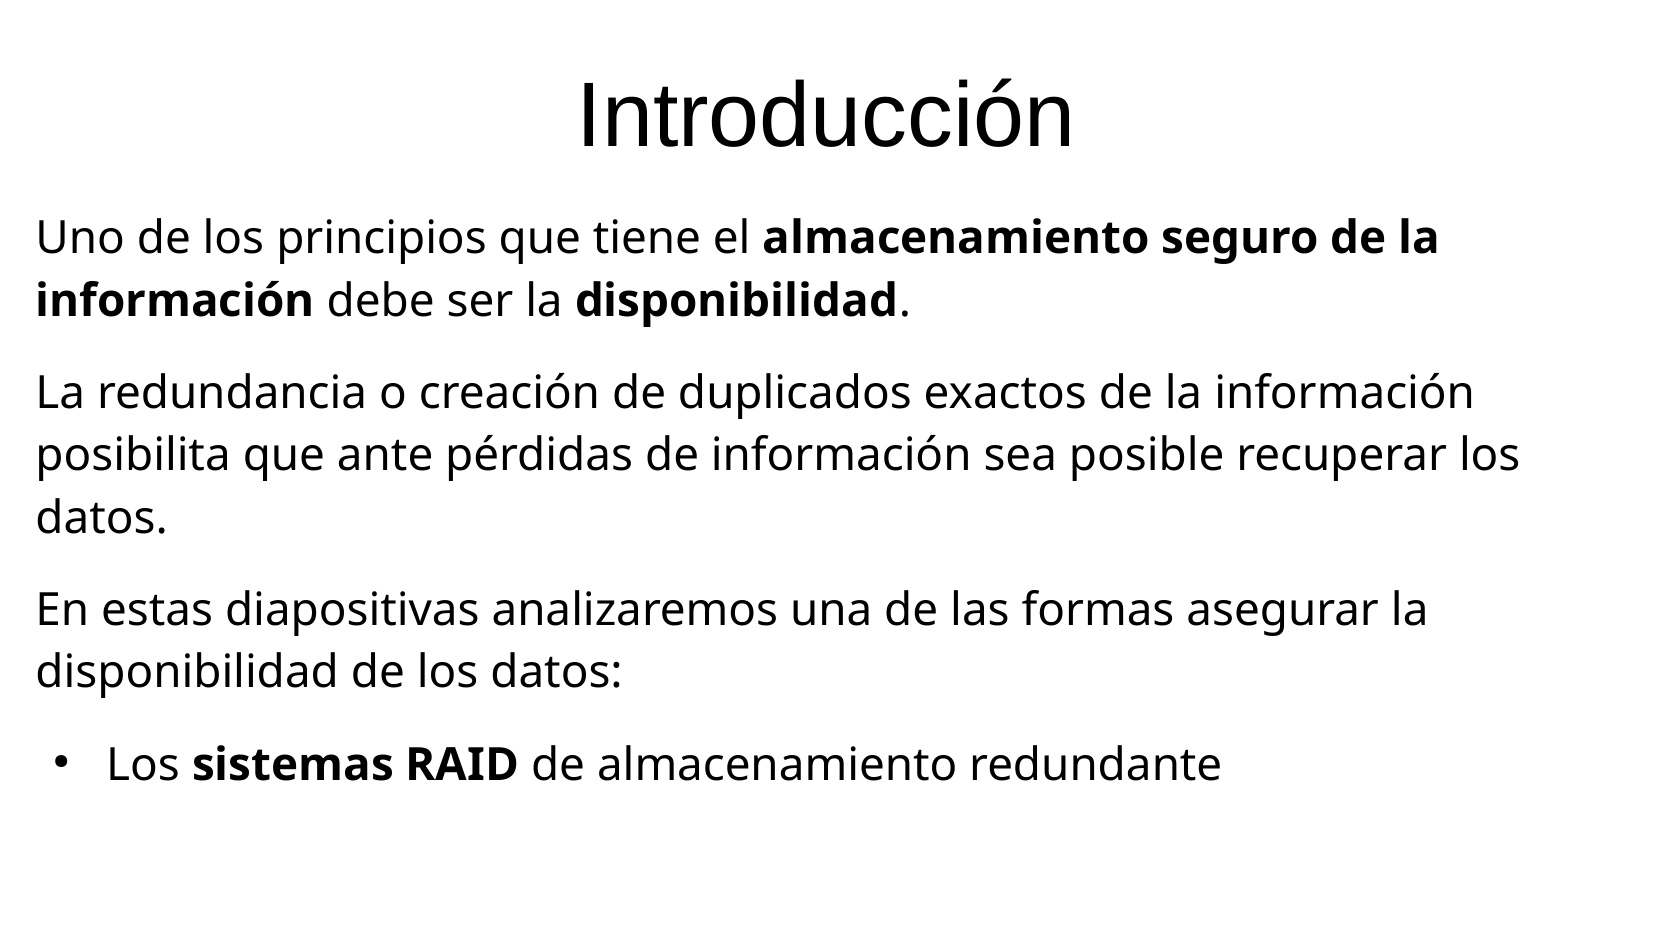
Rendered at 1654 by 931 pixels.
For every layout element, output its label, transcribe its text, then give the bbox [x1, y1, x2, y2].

list Uno de los principios que tiene el almacenamiento seguro de la información debe ser la disponibilidad. La redundancia o creación de duplicados exactos de la información posibilita que ante pérdidas de información sea posible recuperar los datos. En estas diapositivas analizaremos una de las formas asegurar la disponibilidad de los datos: Los sistemas RAID de almacenamiento redundante [35, 204, 1595, 851]
title Introducción [82, 37, 1571, 193]
